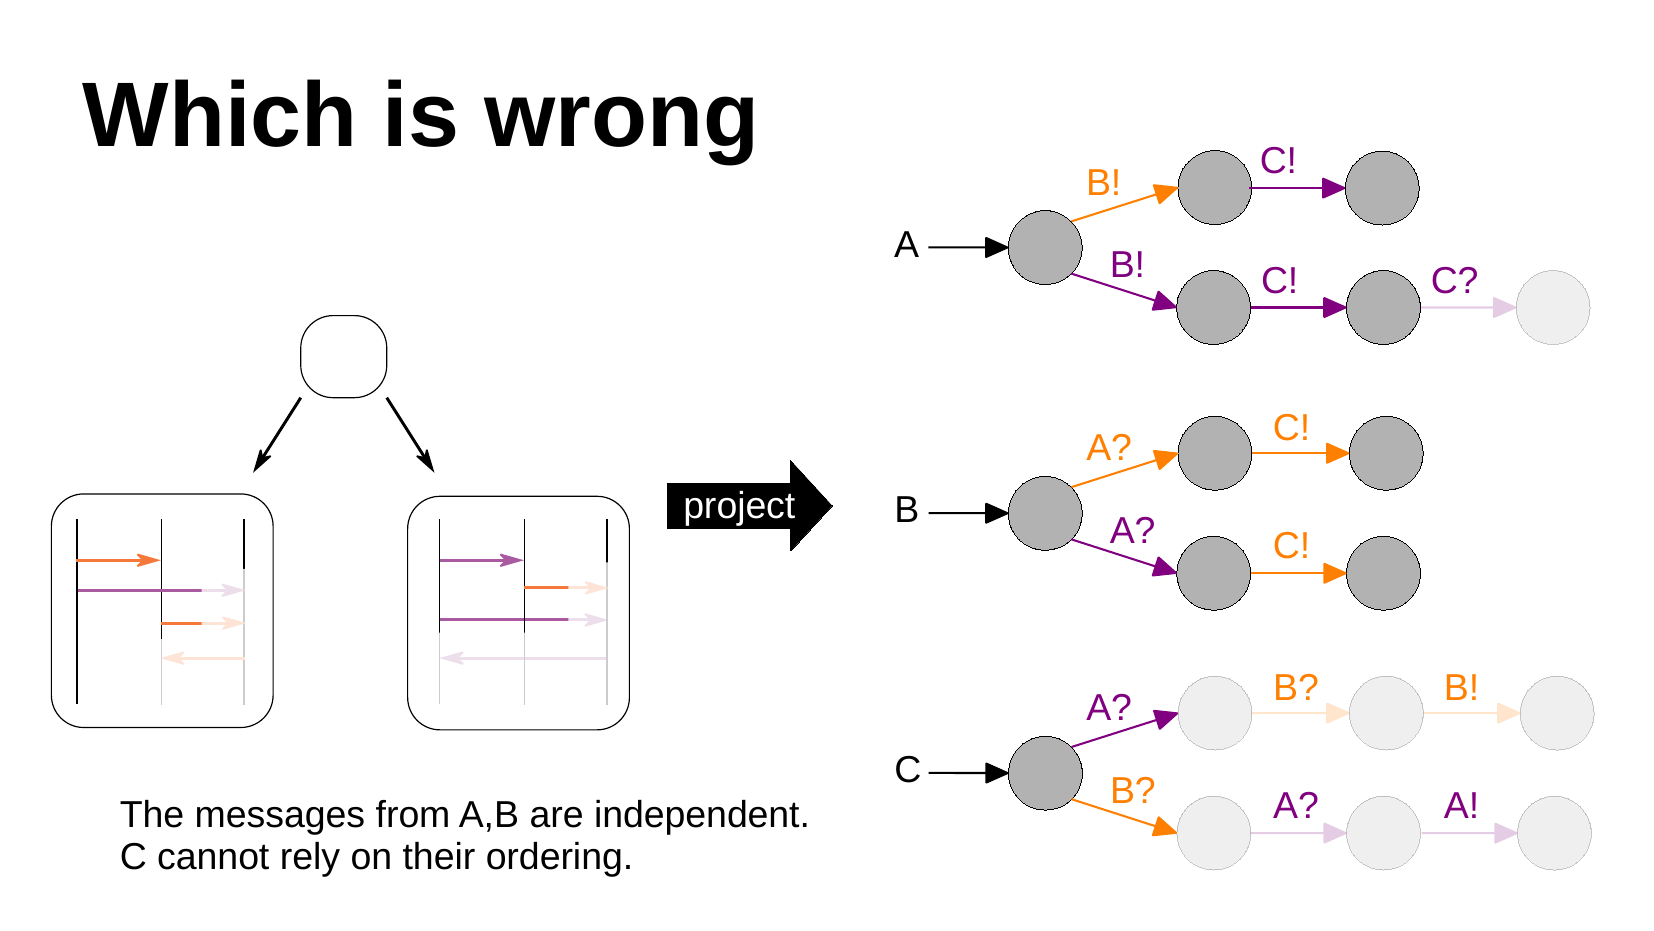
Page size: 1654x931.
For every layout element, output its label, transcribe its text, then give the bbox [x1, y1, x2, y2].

text_box [1008, 210, 1083, 285]
text_box A? [1071, 419, 1147, 477]
text_box [1345, 151, 1420, 226]
text_box [1178, 150, 1252, 225]
text_box C [879, 741, 918, 799]
text_box B! [1095, 236, 1161, 294]
text_box [1346, 536, 1421, 611]
text_box [1346, 270, 1421, 345]
text_box A? [1258, 777, 1334, 835]
title Which is wrong [1252, 189, 1322, 193]
text_box [1176, 270, 1251, 345]
text_box [1349, 416, 1424, 491]
text_box [1346, 796, 1421, 871]
text_box A [879, 215, 917, 273]
text_box B! [1071, 153, 1137, 211]
text_box [1008, 476, 1083, 551]
text_box [1178, 416, 1252, 491]
text_box C! [1245, 132, 1313, 190]
text_box B [879, 481, 917, 539]
picture [50, 315, 631, 731]
text_box B? [1258, 659, 1334, 716]
text_box [1176, 796, 1251, 871]
text_box [1516, 270, 1591, 345]
text_box [1178, 676, 1252, 751]
text_box The messages from A,B are independent. C cannot rely on their ordering. [105, 786, 826, 886]
text_box [1349, 676, 1424, 751]
text_box [1176, 536, 1251, 611]
text_box A? [1071, 679, 1147, 737]
text_box C! [1246, 251, 1314, 309]
text_box B? [1095, 762, 1171, 819]
text_box [1517, 796, 1592, 871]
text_box project [667, 460, 833, 551]
text_box C! [1258, 517, 1326, 575]
title Which is wrong [82, 37, 1571, 193]
text_box A? [1095, 502, 1171, 560]
text_box B! [1429, 659, 1495, 717]
text_box [1008, 736, 1083, 811]
text_box A! [1429, 777, 1495, 835]
text_box [1520, 676, 1595, 751]
text_box C! [1258, 399, 1326, 457]
text_box C? [1416, 251, 1494, 309]
